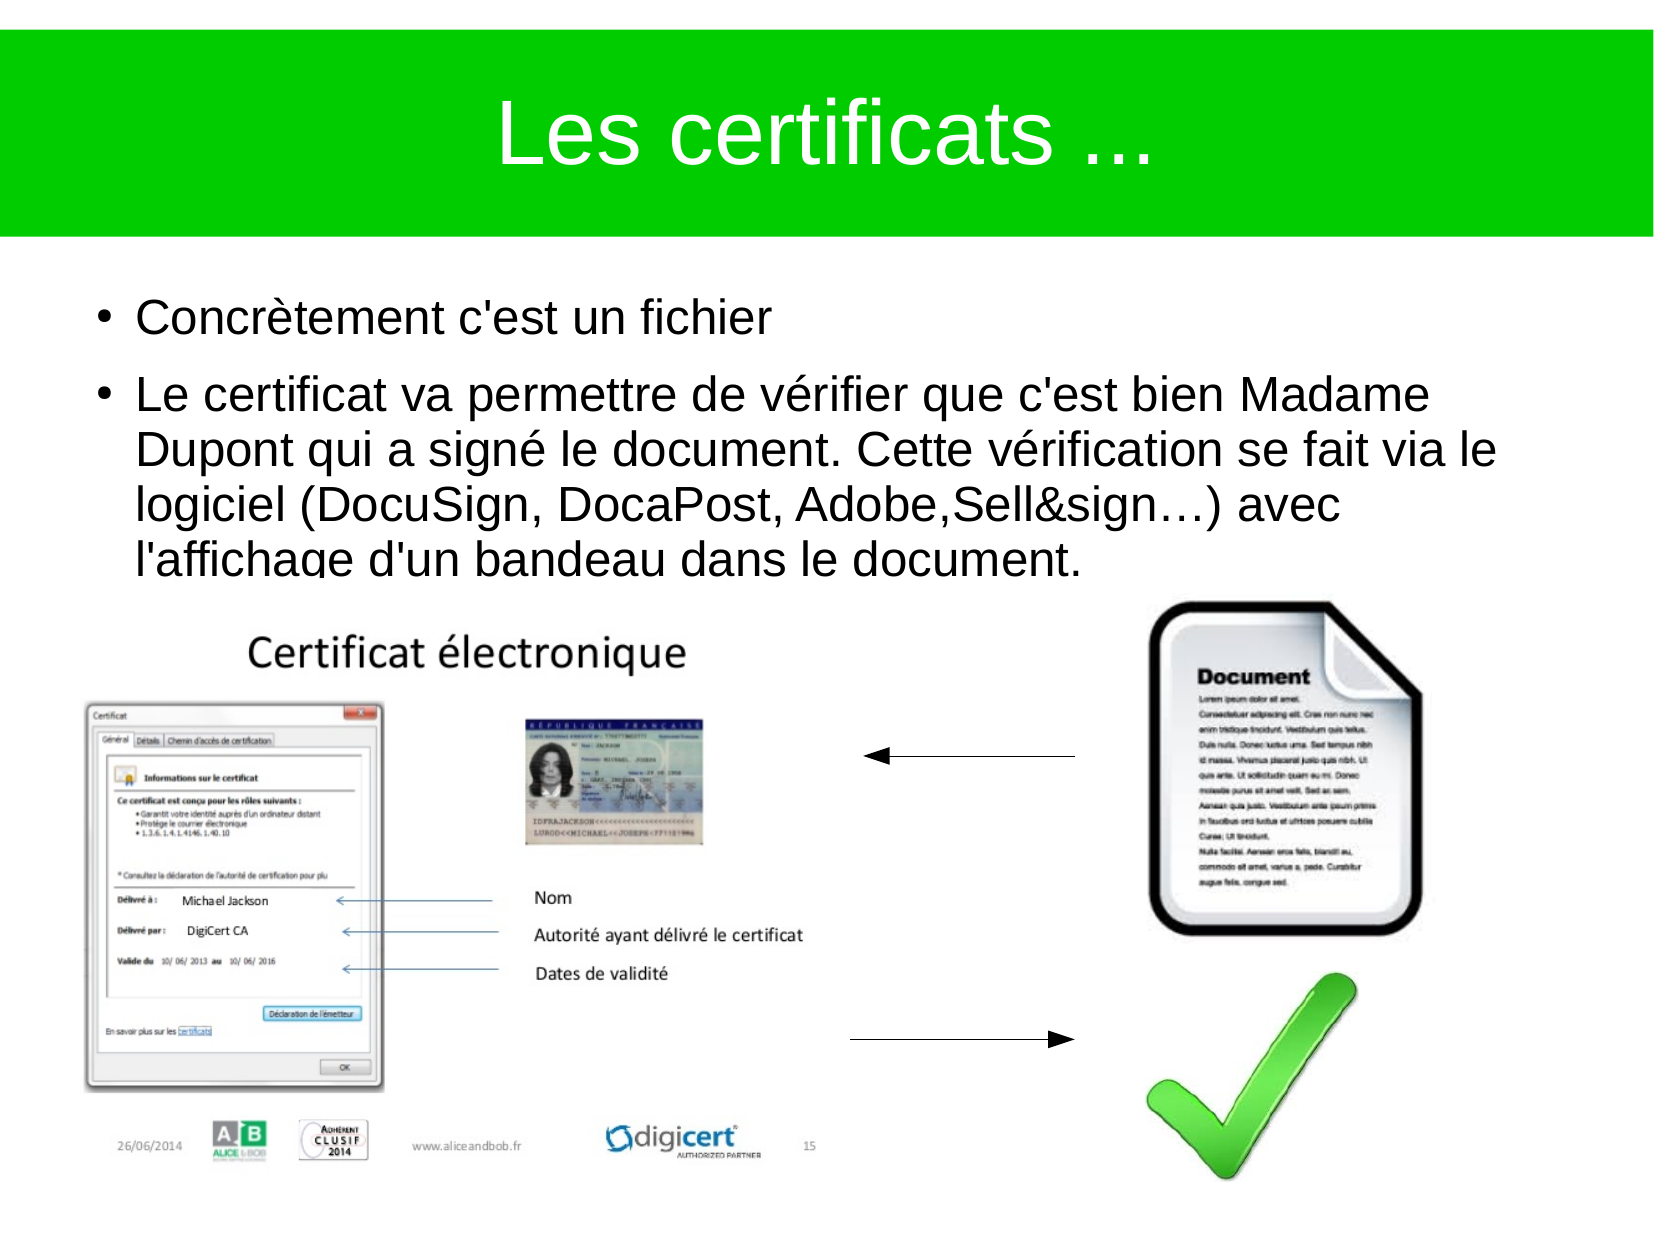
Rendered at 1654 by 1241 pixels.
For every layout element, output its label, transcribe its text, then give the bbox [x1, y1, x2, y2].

title Les certificats ... [0, 29, 1654, 237]
picture [70, 578, 864, 1174]
picture [1145, 971, 1359, 1182]
list Concrètement c'est un fichier Le certificat va permettre de vérifier que c'est bien Madame Dupont qui a signé le document. Cette vérification se fait via le logiciel (DocuSign, DocaPost, Adobe,Sell&sign…) avec l'affichage d'un bandeau dans le document. [82, 290, 1571, 591]
picture [1110, 593, 1462, 945]
